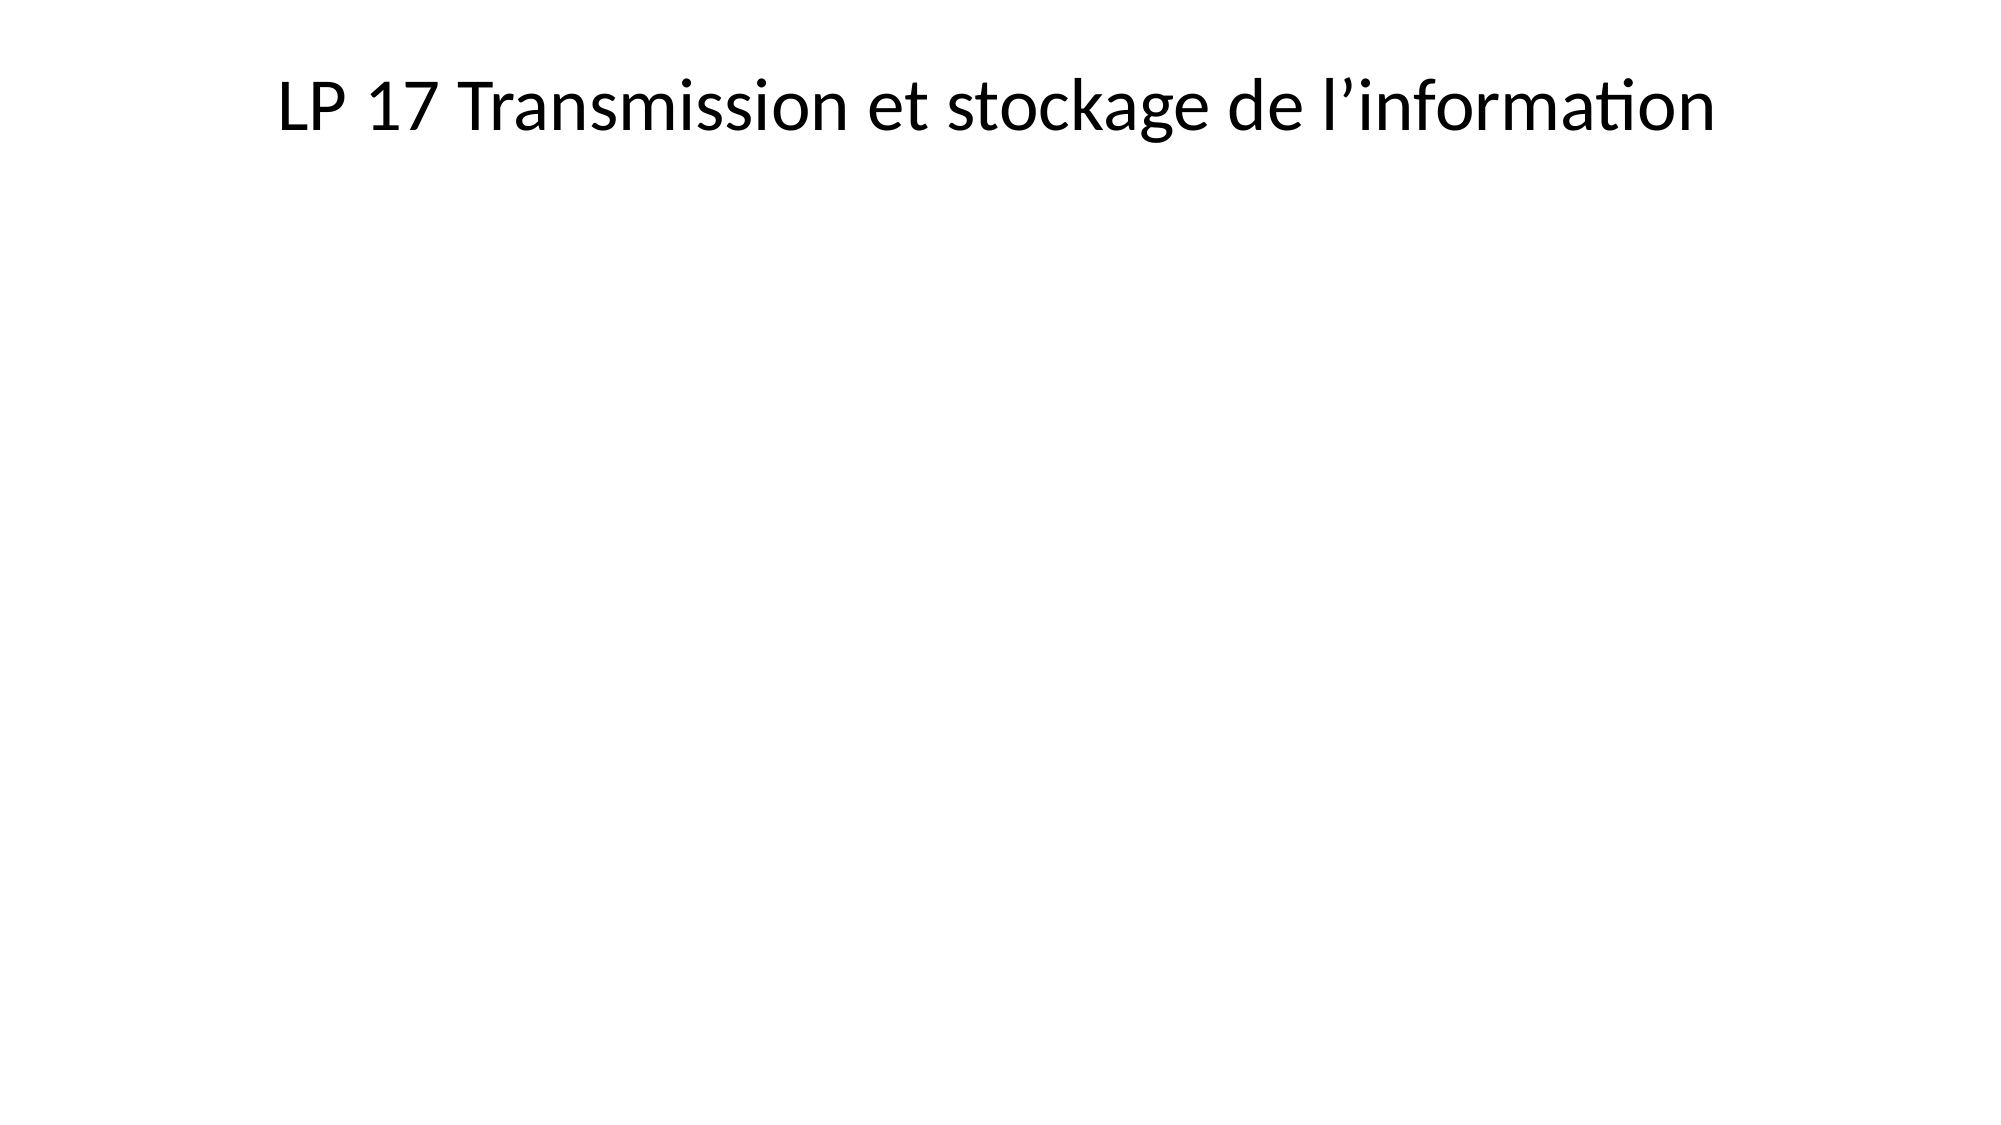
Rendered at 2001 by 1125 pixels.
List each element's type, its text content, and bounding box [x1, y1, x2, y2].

text_box LP 17 Transmission et stockage de l’information [262, 48, 1738, 155]
